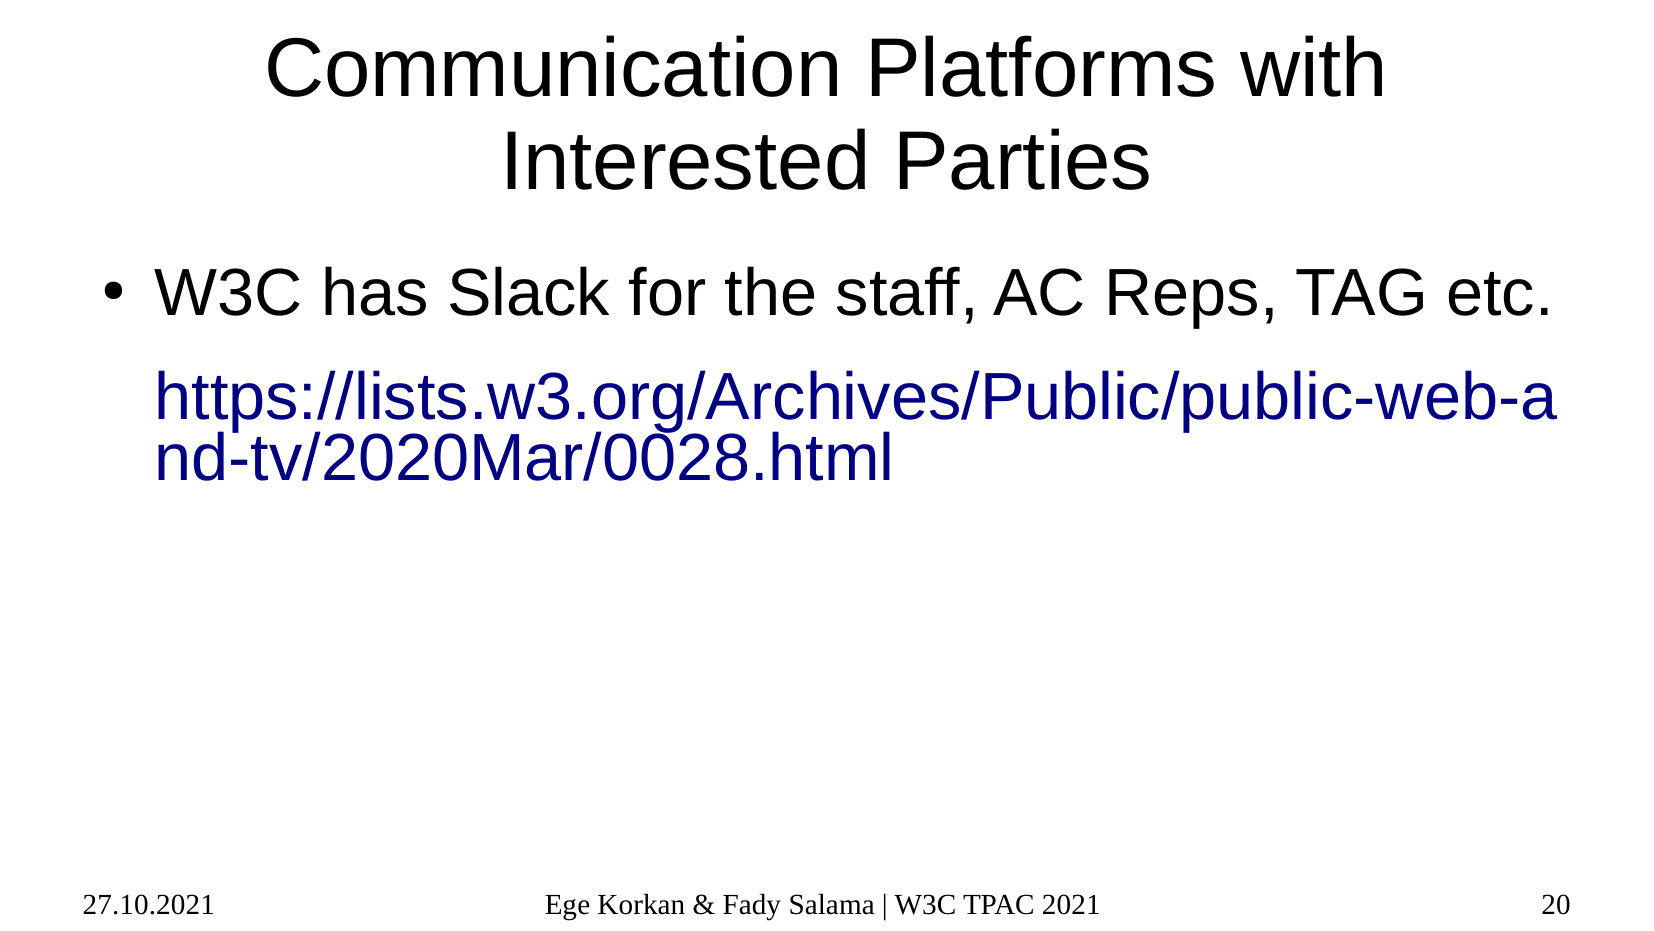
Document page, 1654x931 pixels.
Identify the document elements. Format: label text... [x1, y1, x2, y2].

title Communication Platforms with Interested Parties [82, 21, 1571, 208]
list W3C has Slack for the staff, AC Reps, TAG etc. https://lists.w3.org/Archives/Public/public-web-and-tv/2020Mar/0028.html [83, 254, 1573, 623]
